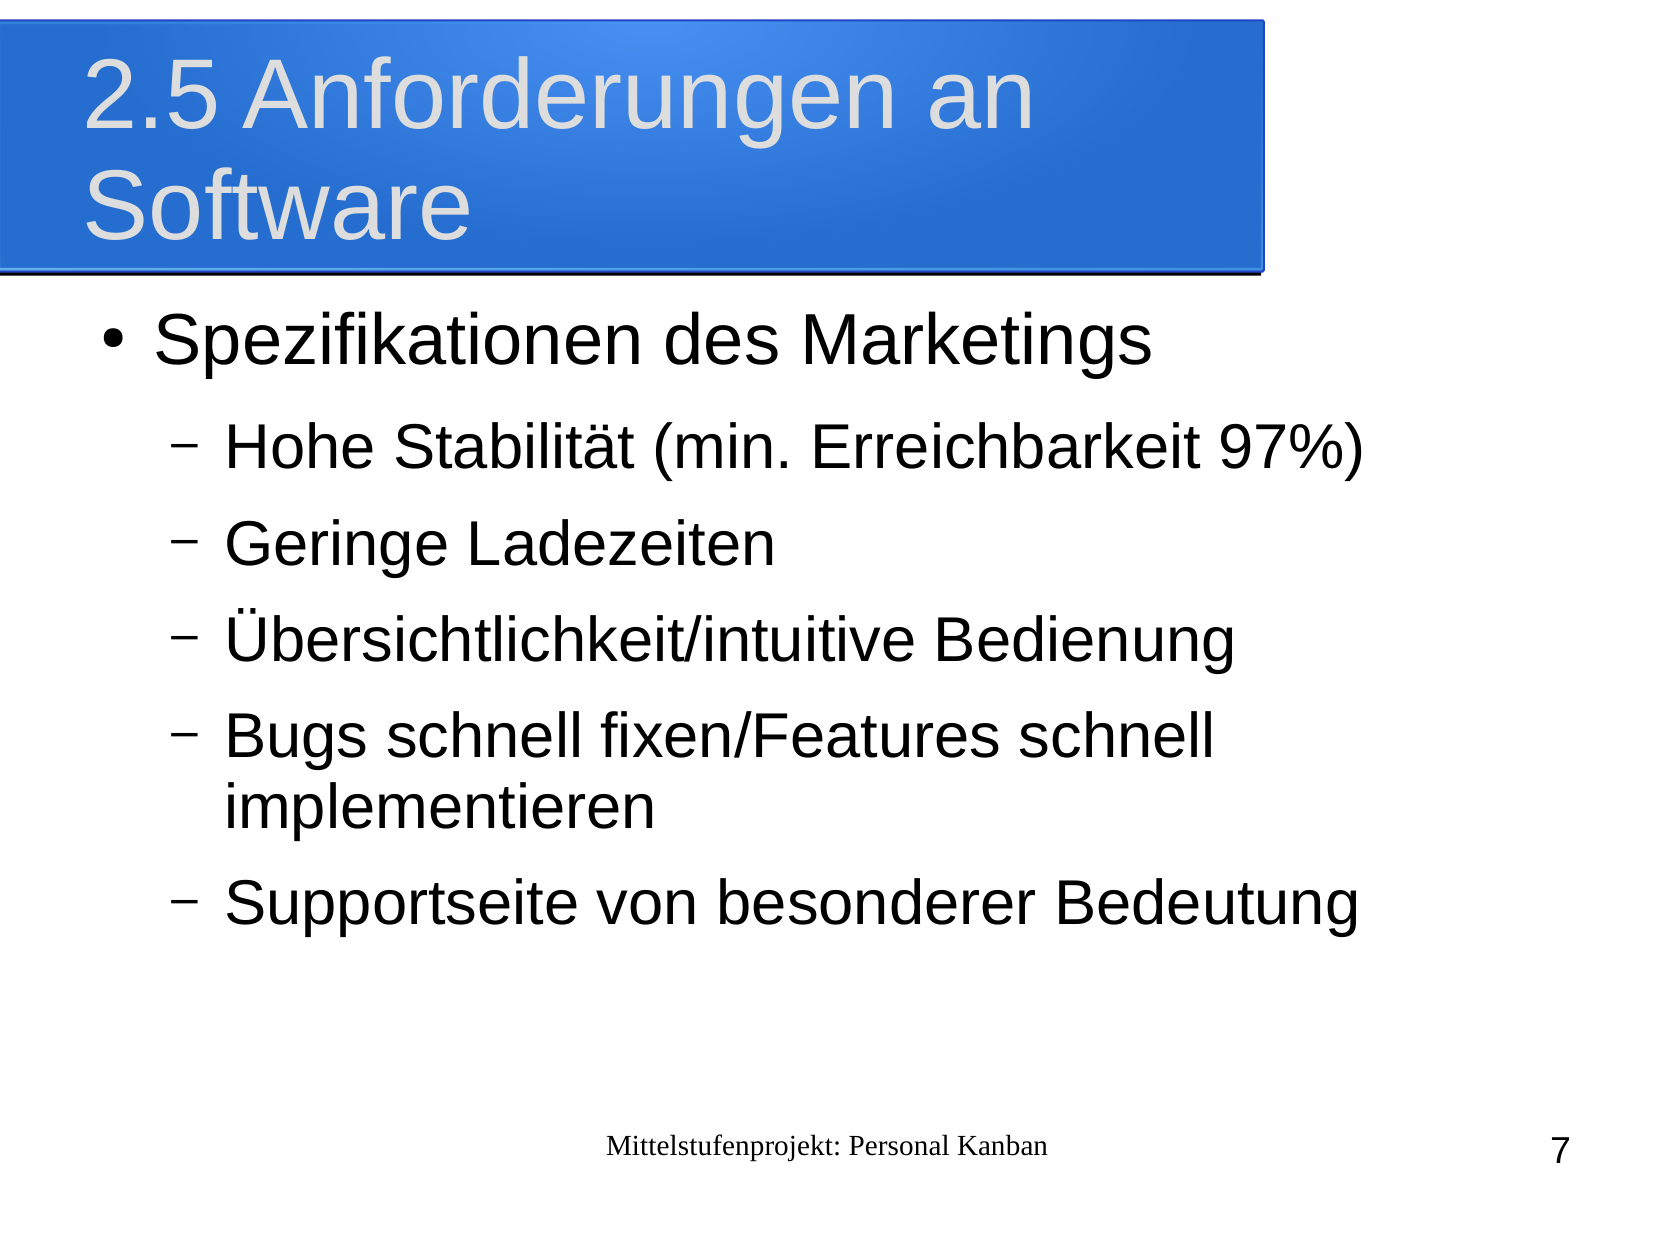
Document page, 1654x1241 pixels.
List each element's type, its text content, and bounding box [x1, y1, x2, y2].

text_box 7 [1535, 1122, 1654, 1194]
list Spezifikationen des Marketings Hohe Stabilität (min. Erreichbarkeit 97%) Geringe Ladezeiten Übersichtlichkeit/intuitive Bedienung Bugs schnell fixen/Features schnell implementieren Supportseite von besonderer Bedeutung [82, 299, 1571, 1019]
title 2.5 Anforderungen an Software [82, 38, 1235, 261]
